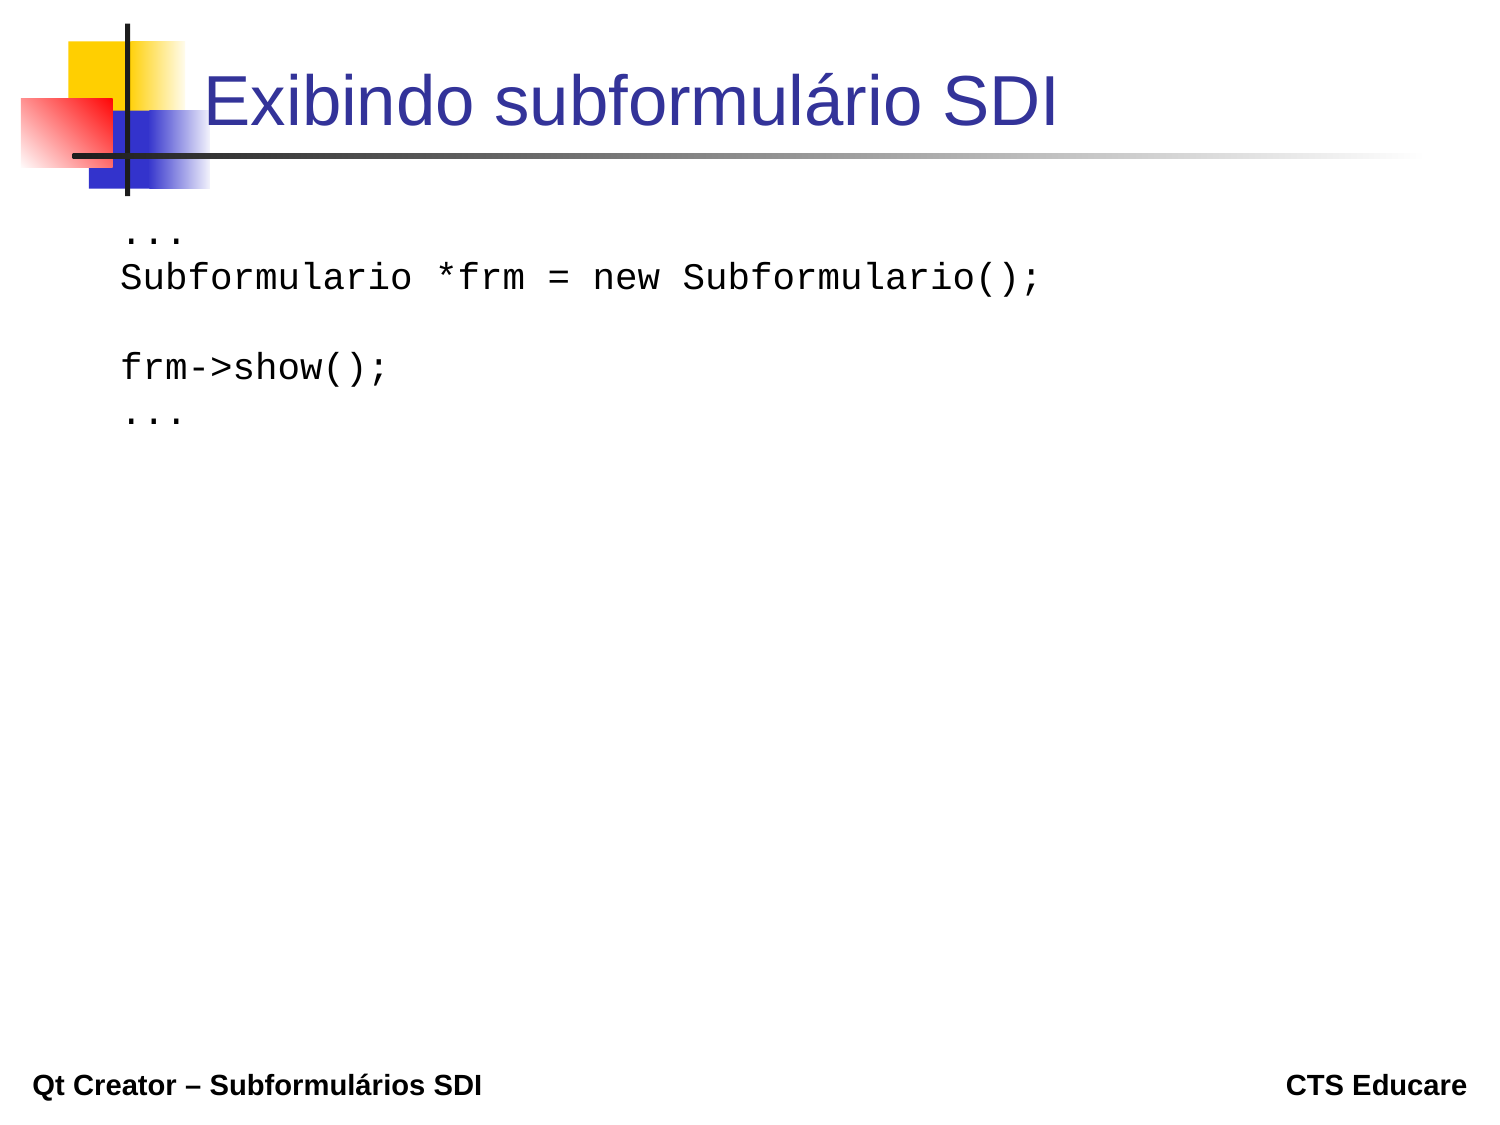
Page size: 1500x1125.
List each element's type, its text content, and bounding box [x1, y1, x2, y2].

text_box ... Subformulario *frm = new Subformulario(); frm->show(); ... [105, 199, 1447, 440]
title Exibindo subformulário SDI [188, 46, 1468, 149]
